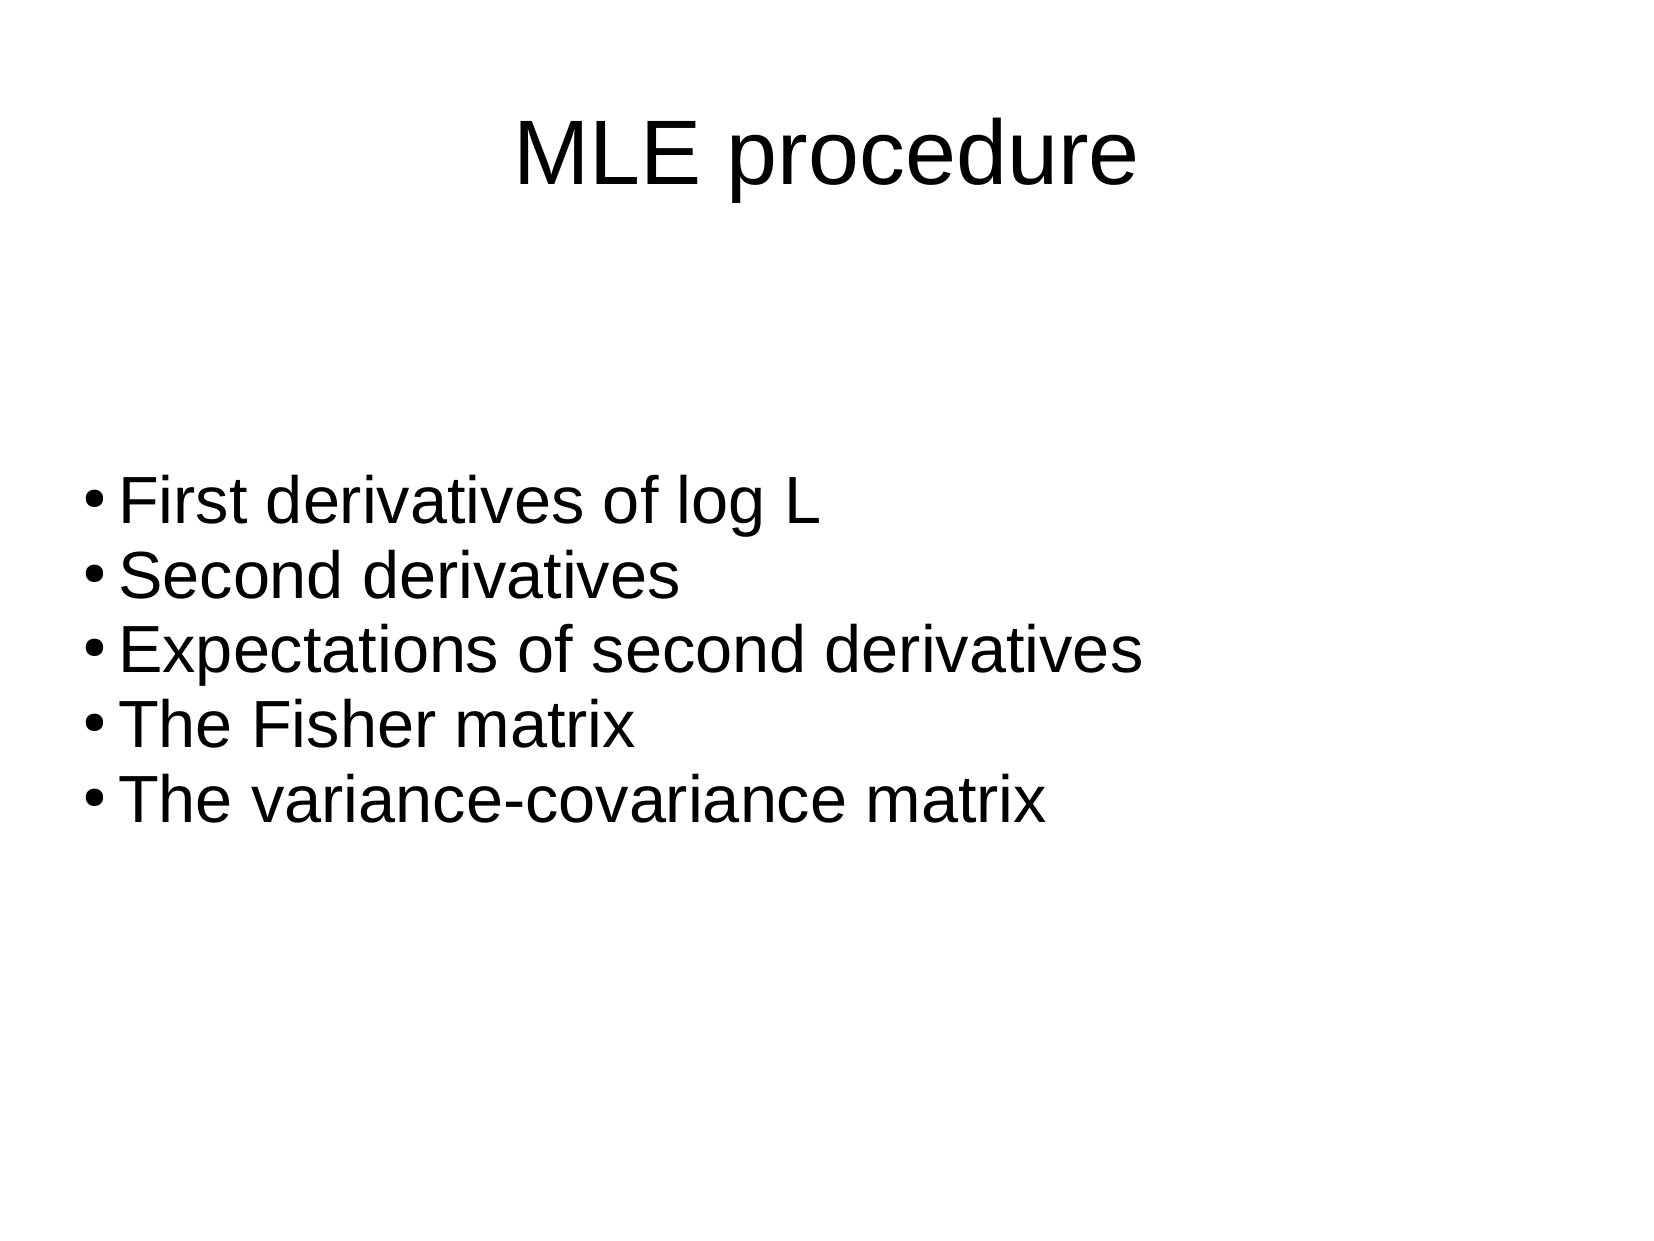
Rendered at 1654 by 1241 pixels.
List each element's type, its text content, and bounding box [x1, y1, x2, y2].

subtitle First derivatives of log L Second derivatives Expectations of second derivatives The Fisher matrix The variance-covariance matrix [82, 290, 1571, 1010]
title MLE procedure [82, 49, 1571, 257]
